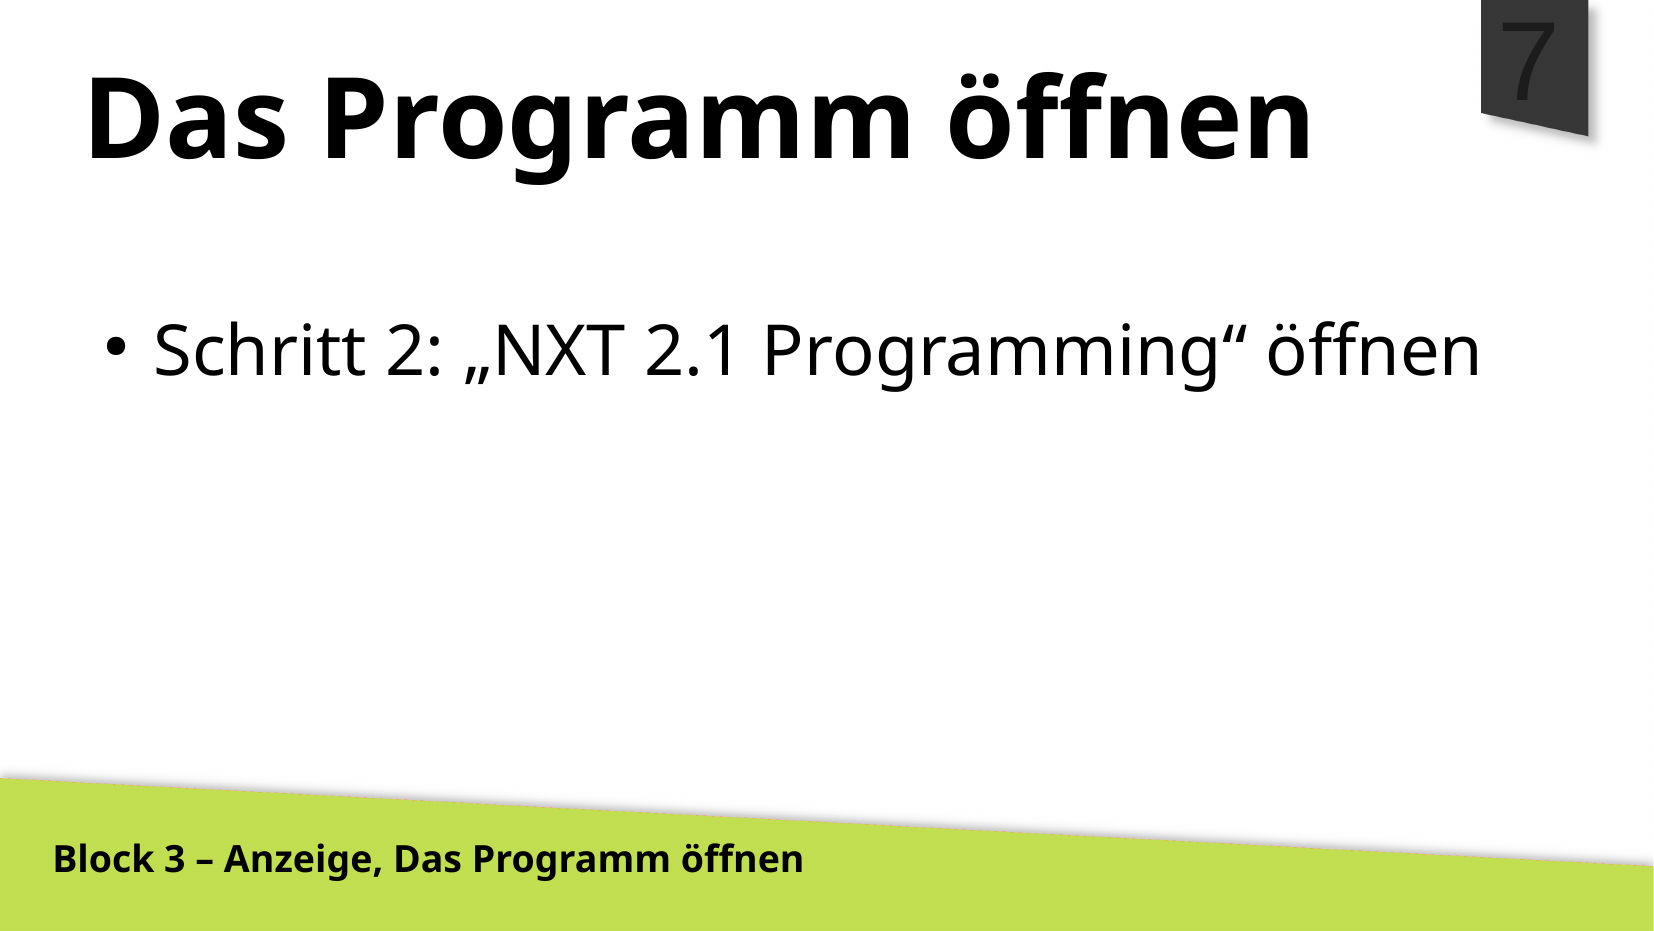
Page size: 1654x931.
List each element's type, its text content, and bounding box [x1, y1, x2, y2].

text_box <Foliennummer> [900, 0, 1576, 132]
list Schritt 2: „NXT 2.1 Programming“ öffnen [86, 300, 1576, 420]
title Das Programm öffnen [82, 37, 1463, 193]
text_box Block 3 – Anzeige, Das Programm öffnen [37, 825, 863, 901]
picture [0, 0, 1654, 931]
